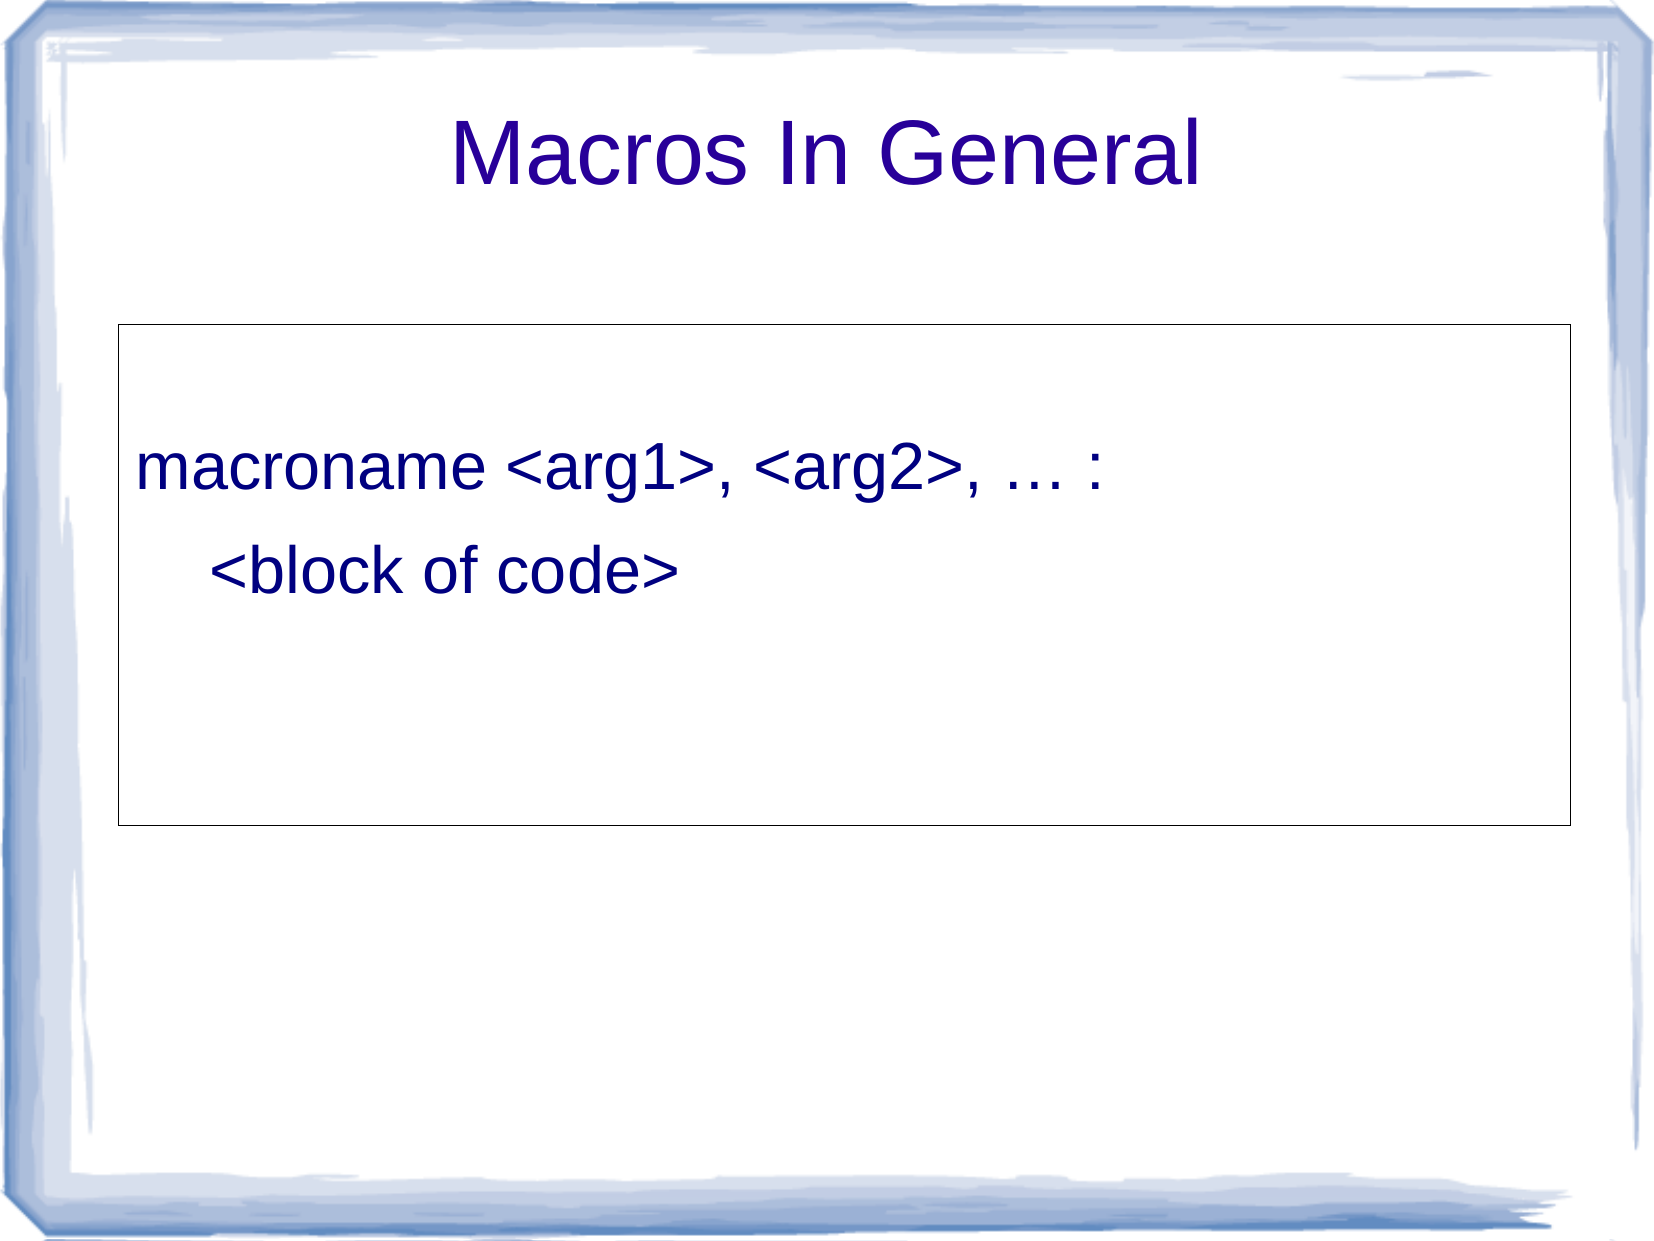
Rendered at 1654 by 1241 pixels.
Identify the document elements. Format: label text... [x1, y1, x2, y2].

picture [0, 0, 1654, 1241]
list macroname <arg1>, <arg2>, … : <block of code> [118, 324, 1571, 826]
title Macros In General [82, 49, 1571, 257]
